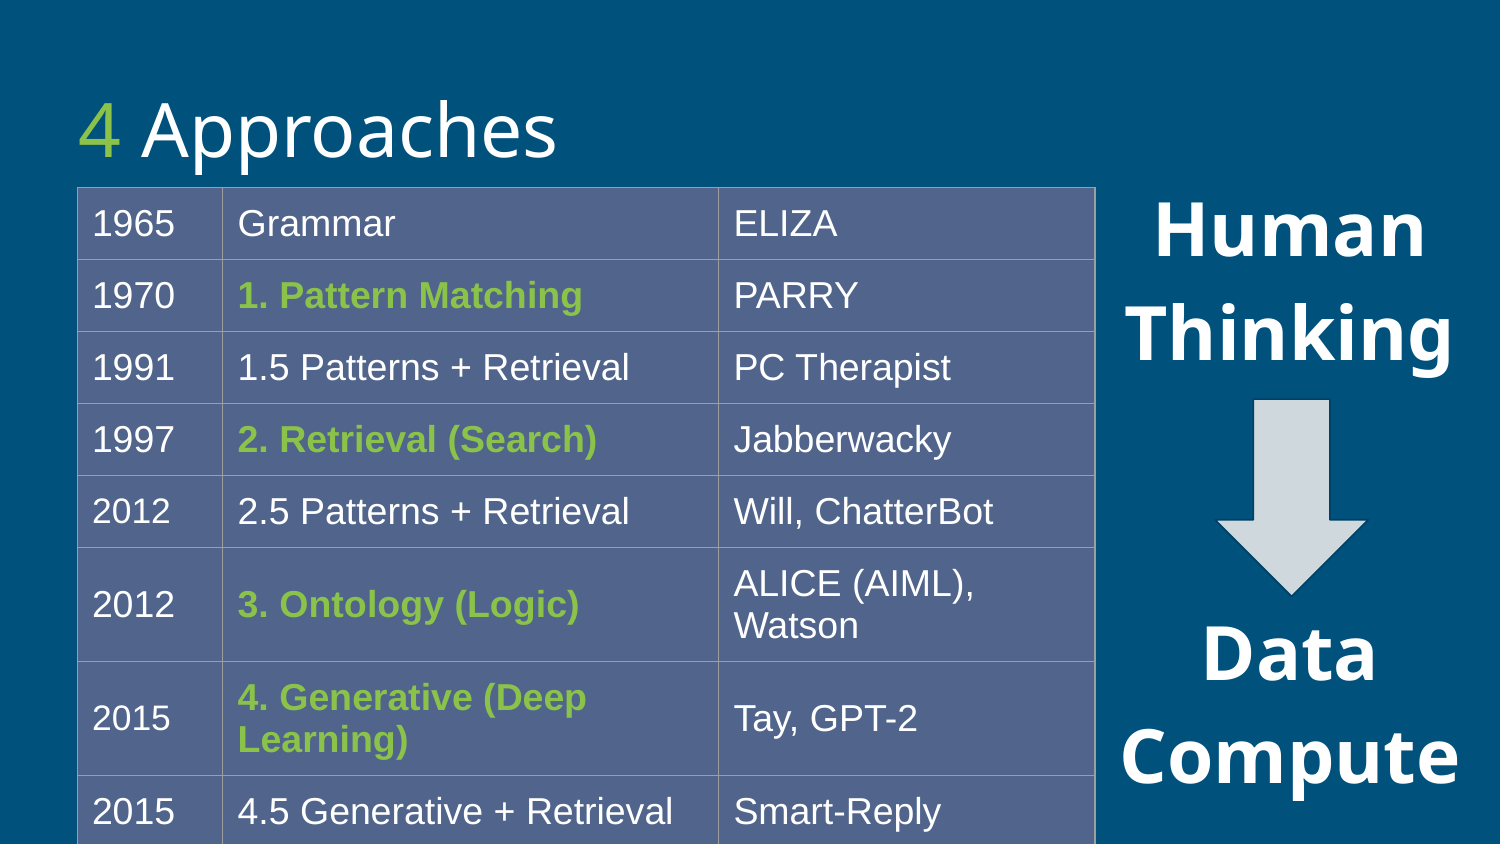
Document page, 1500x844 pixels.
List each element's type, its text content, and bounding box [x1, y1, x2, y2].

table_cell 1991 [78, 332, 222, 403]
table_cell PC Therapist [719, 332, 1094, 403]
table_cell 2015 [78, 662, 222, 775]
text_box Human Thinking [1094, 153, 1485, 447]
table_cell 2015 [78, 776, 222, 844]
table_header 1965 [78, 188, 222, 259]
table_cell 2012 [78, 476, 222, 547]
table_cell ALICE (AIML), Watson [719, 548, 1094, 661]
table_cell PARRY [719, 260, 1094, 331]
title 4 Approaches [63, 75, 1437, 188]
table_cell 4. Generative (Deep Learning) [223, 662, 718, 775]
table_header Grammar [223, 188, 718, 259]
table_header ELIZA [719, 188, 1094, 259]
table_cell Jabberwacky [719, 404, 1094, 475]
table_cell Will, ChatterBot [719, 476, 1094, 547]
table_cell 1970 [78, 260, 222, 331]
table_cell 2. Retrieval (Search) [223, 404, 718, 475]
text_box Data Compute [1096, 576, 1500, 717]
table_cell 2.5 Patterns + Retrieval [223, 476, 718, 547]
table_cell 4.5 Generative + Retrieval [223, 776, 718, 844]
table_cell 1997 [78, 404, 222, 475]
table_cell 1. Pattern Matching [223, 260, 718, 331]
table_cell Tay, GPT-2 [719, 662, 1094, 775]
text_box [1215, 447, 1369, 576]
table_cell 2012 [78, 548, 222, 661]
table_cell 3. Ontology (Logic) [223, 548, 718, 661]
table_cell Smart-Reply [719, 776, 1094, 844]
table_cell 1.5 Patterns + Retrieval [223, 332, 718, 403]
